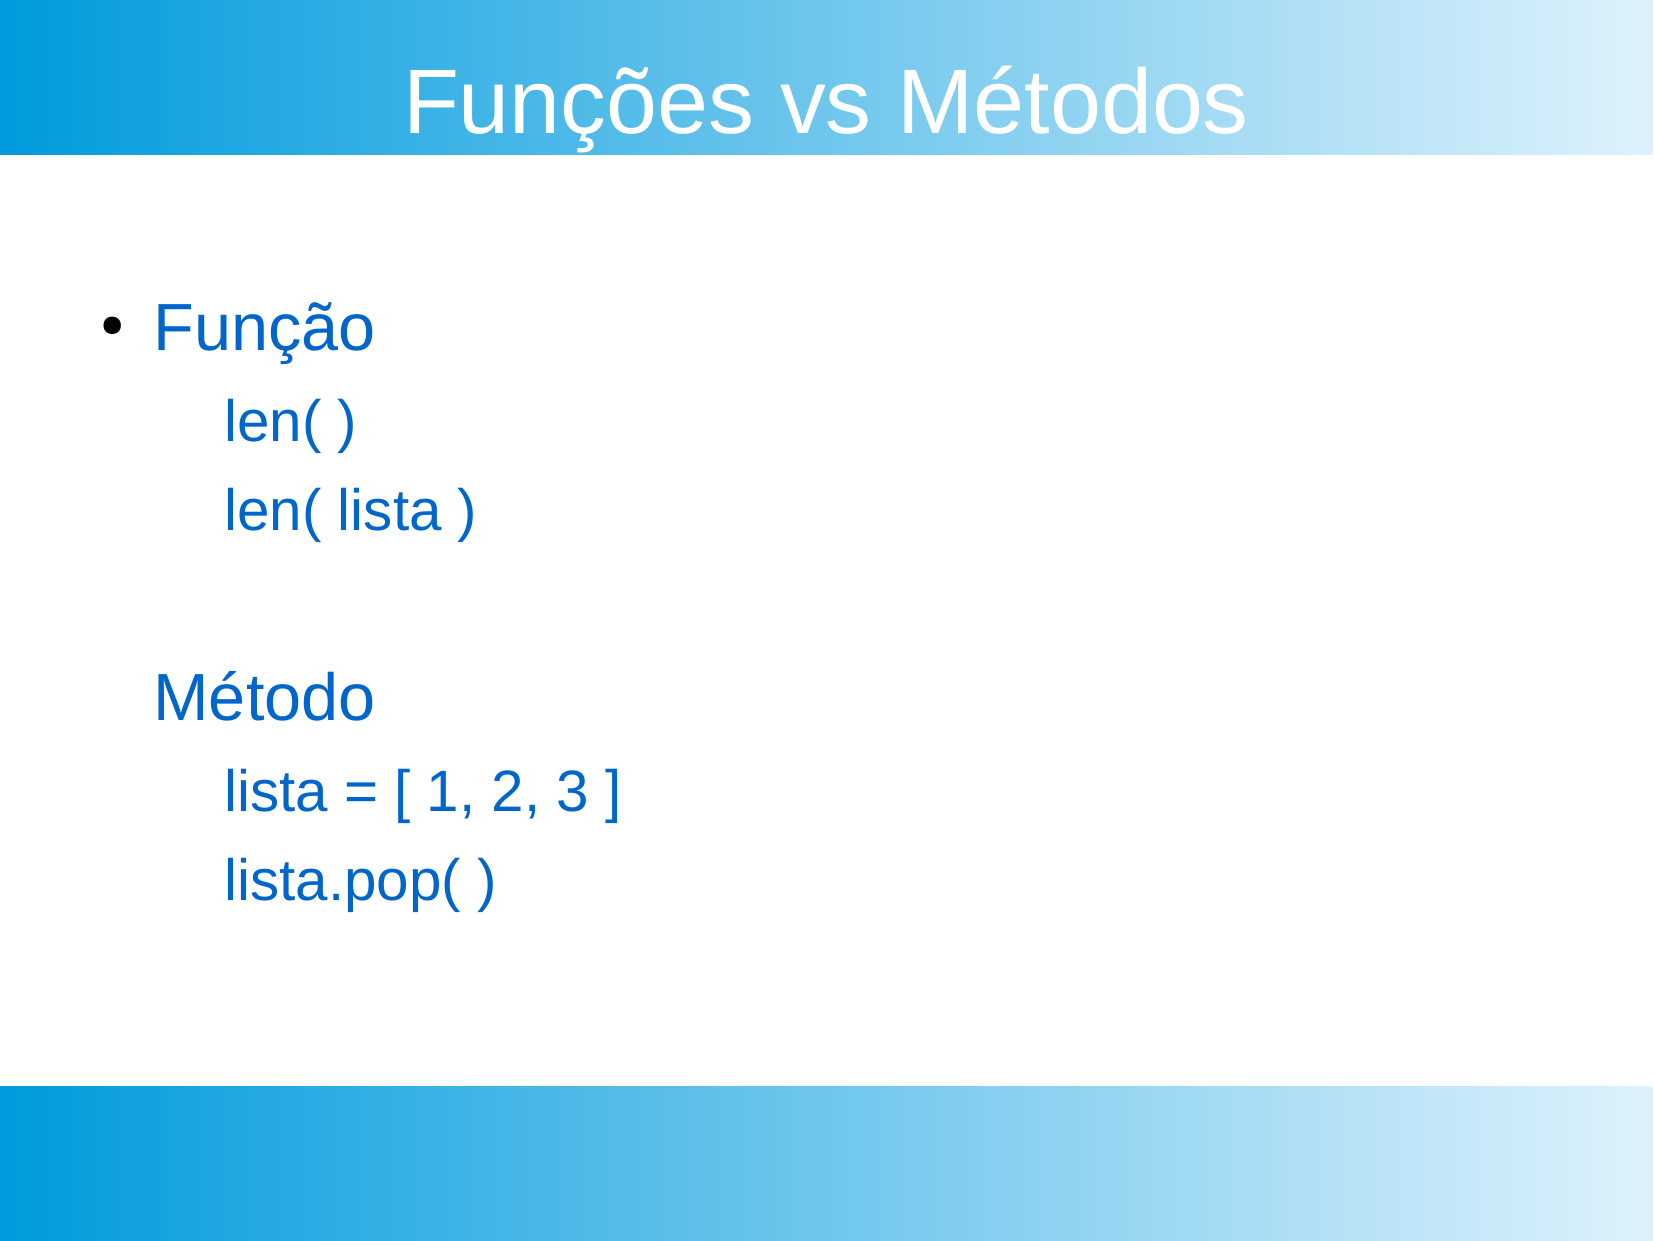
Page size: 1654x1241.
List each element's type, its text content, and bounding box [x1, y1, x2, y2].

title Funções vs Métodos [82, 49, 1571, 155]
list Função len( ) len( lista ) Método lista = [ 1, 2, 3 ] lista.pop( ) [82, 290, 1571, 1010]
